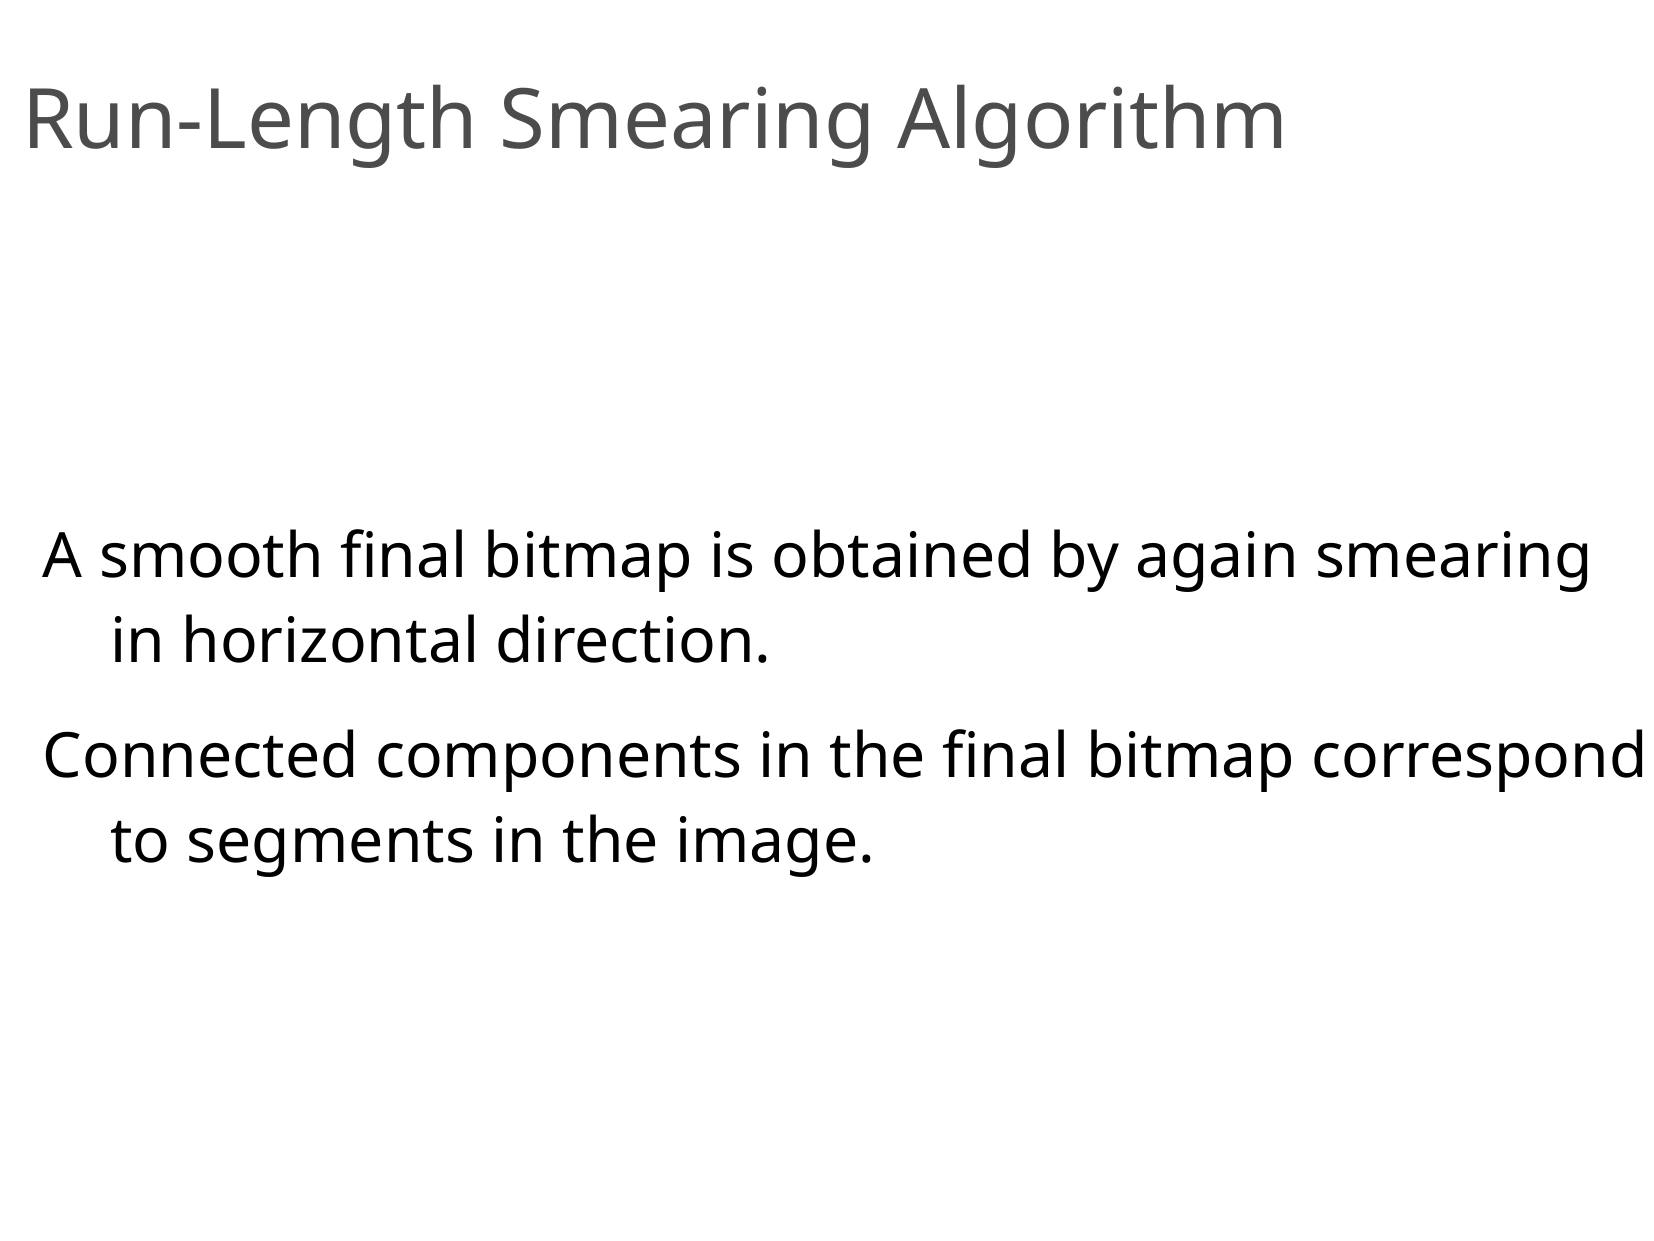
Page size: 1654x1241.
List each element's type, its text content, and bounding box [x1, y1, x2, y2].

title Run-Length Smearing Algorithm [22, 26, 1654, 205]
list A smooth final bitmap is obtained by again smearing in horizontal direction. Connected components in the final bitmap correspond to segments in the image. [25, 233, 1654, 1158]
